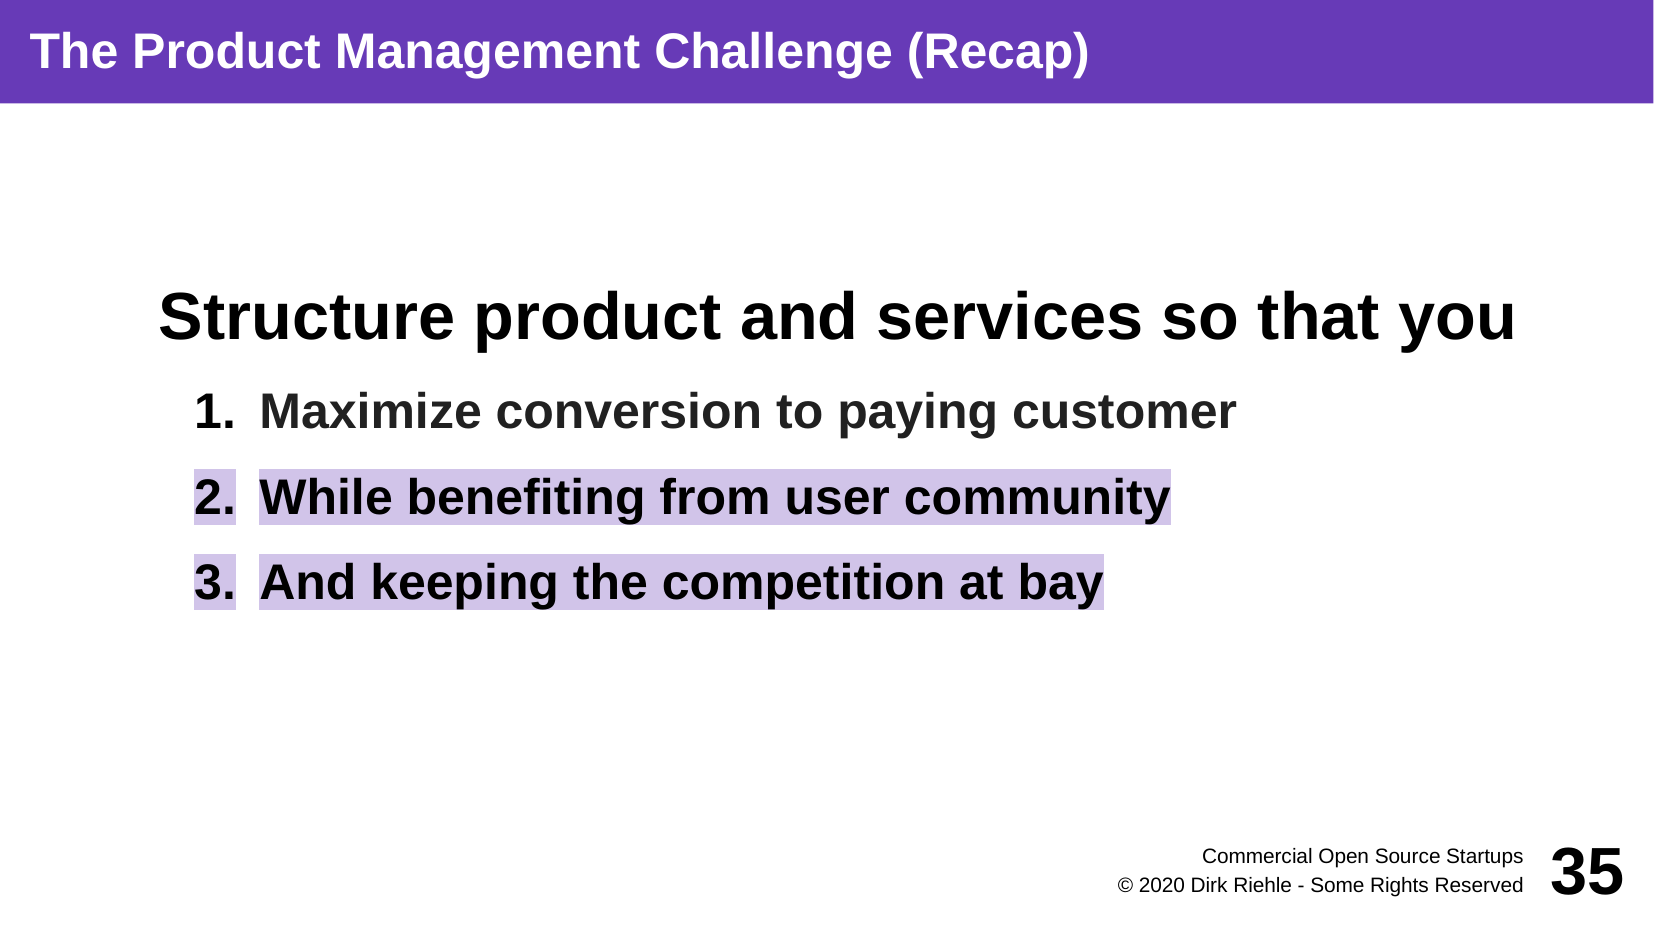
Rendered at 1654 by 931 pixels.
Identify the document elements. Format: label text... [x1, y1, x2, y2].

title The Product Management Challenge (Recap) [0, 0, 1654, 104]
subtitle Structure product and services so that you Maximize conversion to paying customer While benefiting from user community And keeping the competition at bay [29, 132, 1625, 813]
